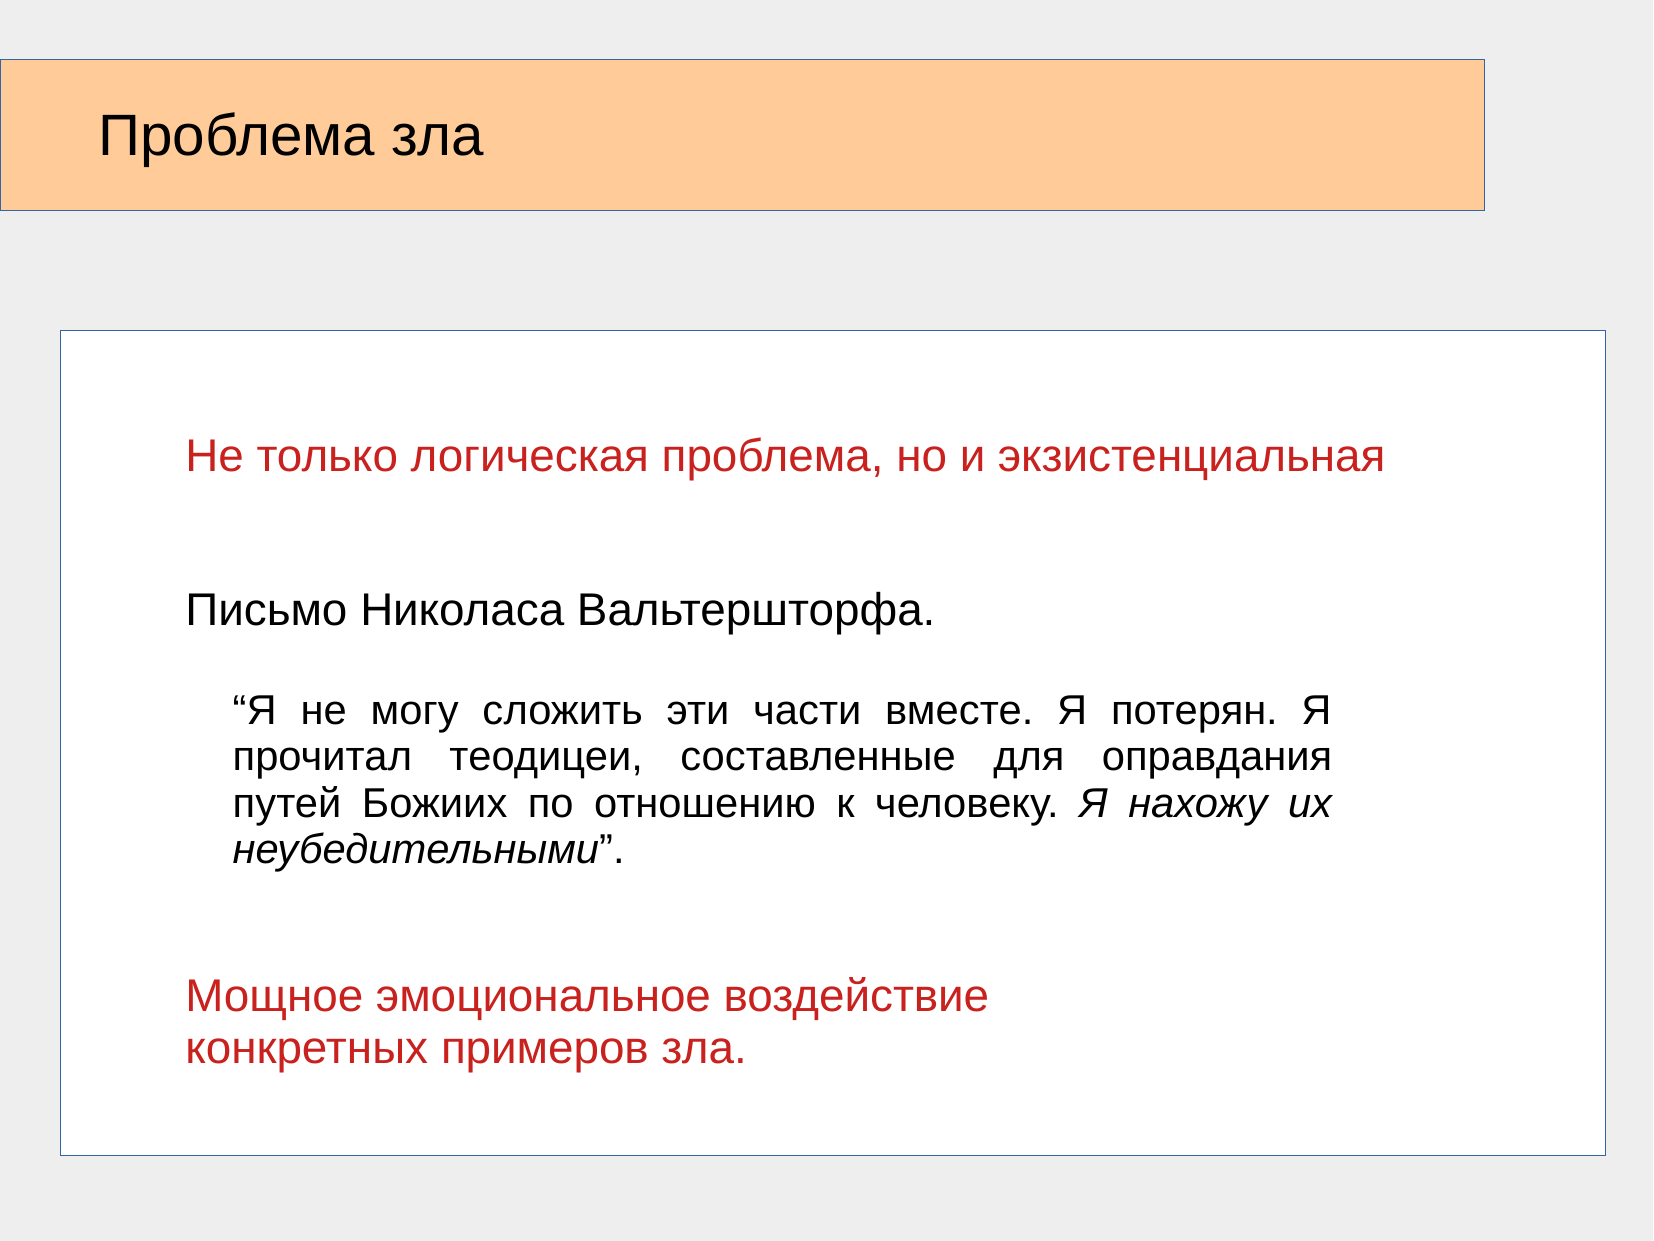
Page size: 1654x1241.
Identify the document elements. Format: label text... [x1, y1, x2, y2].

text_box Проблема зла [0, 59, 1485, 211]
text_box [60, 330, 1606, 1156]
subtitle Не только логическая проблема, но и экзистенциальная Письмо Николаса Вальтершторфа. “Я не могу сложить эти части вместе. Я потерян. Я прочитал теодицеи, составленные для оправдания путей Божиих по отношению к человеку. Я нахожу их неубедительными”. Мощное эмоциональное воздействие конкретных примеров зла. [150, 379, 1531, 1138]
